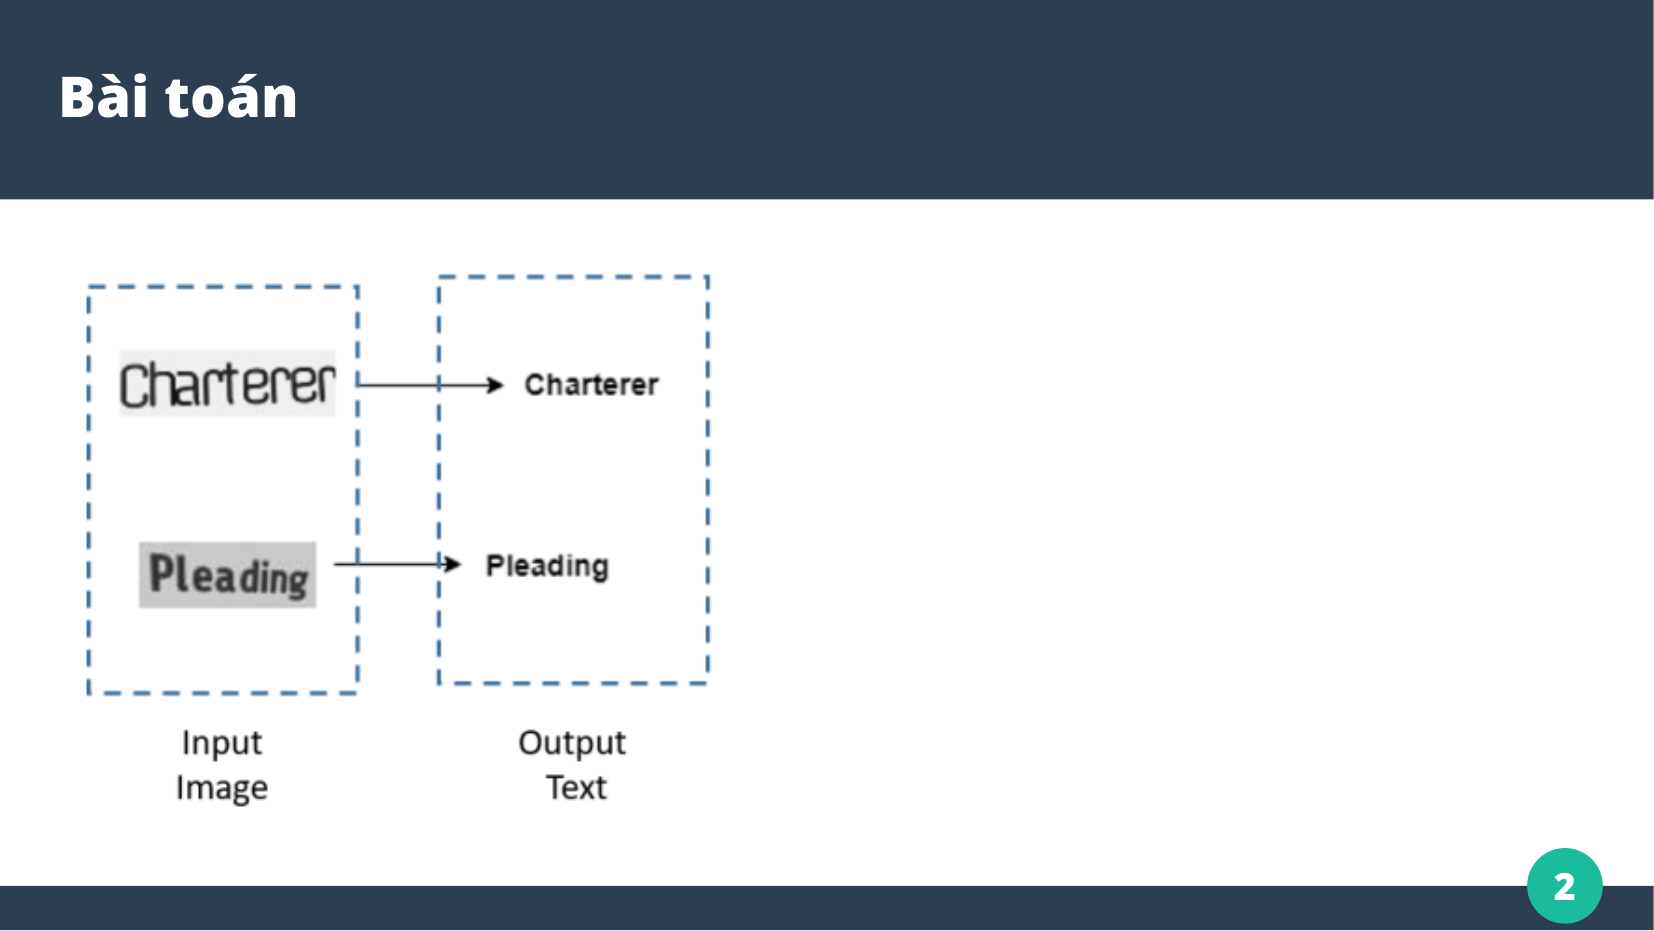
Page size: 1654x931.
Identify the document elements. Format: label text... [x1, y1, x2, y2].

picture [59, 243, 751, 857]
title Bài toán [59, 37, 1595, 155]
